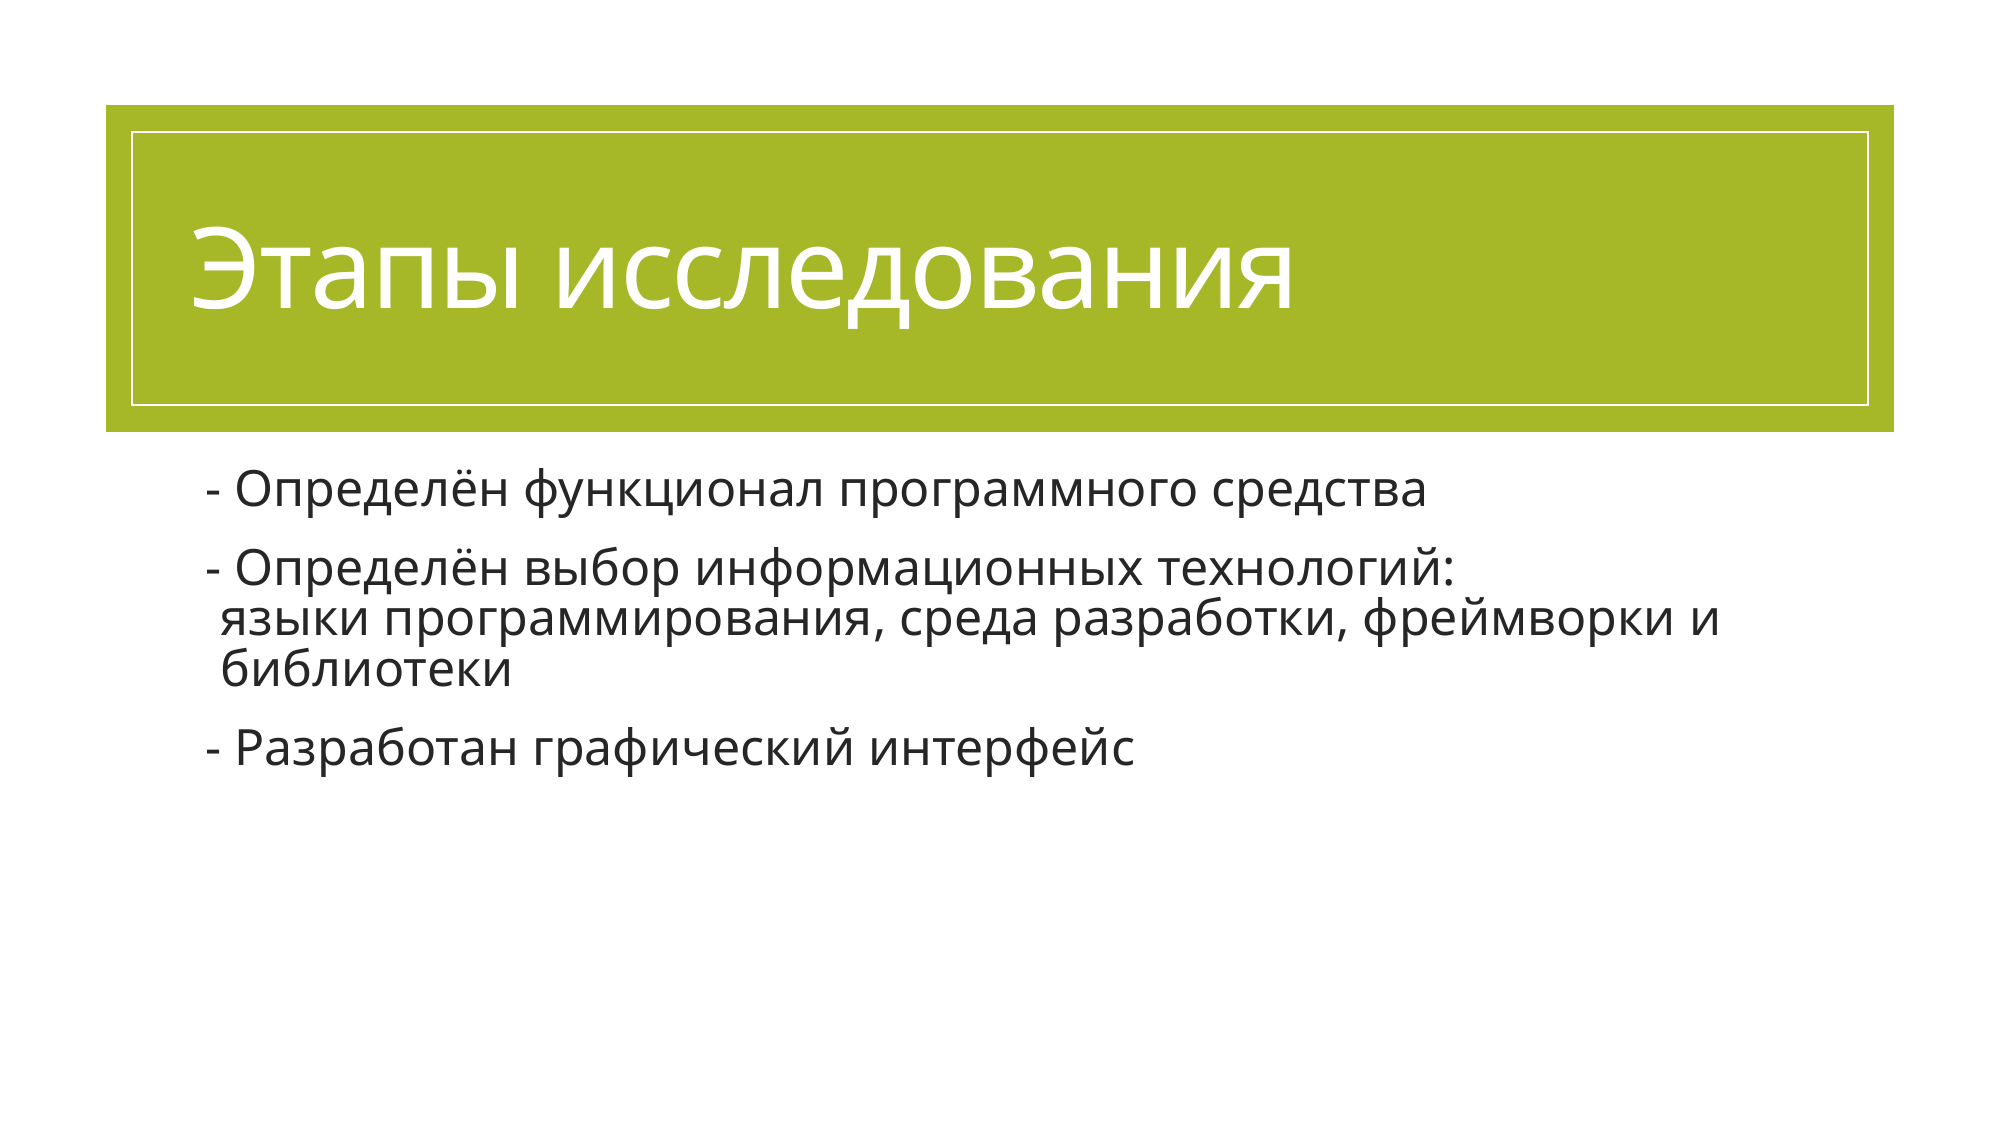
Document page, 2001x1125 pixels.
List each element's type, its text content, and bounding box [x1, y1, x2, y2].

list - Определён функционал программного средства - Определён выбор информационных технологий: языки программирования, среда разработки, фреймворки и библиотеки - Разработан графический интерфейс [175, 458, 1823, 1047]
text_box [106, 105, 1894, 432]
title Этапы исследования [175, 173, 1823, 376]
